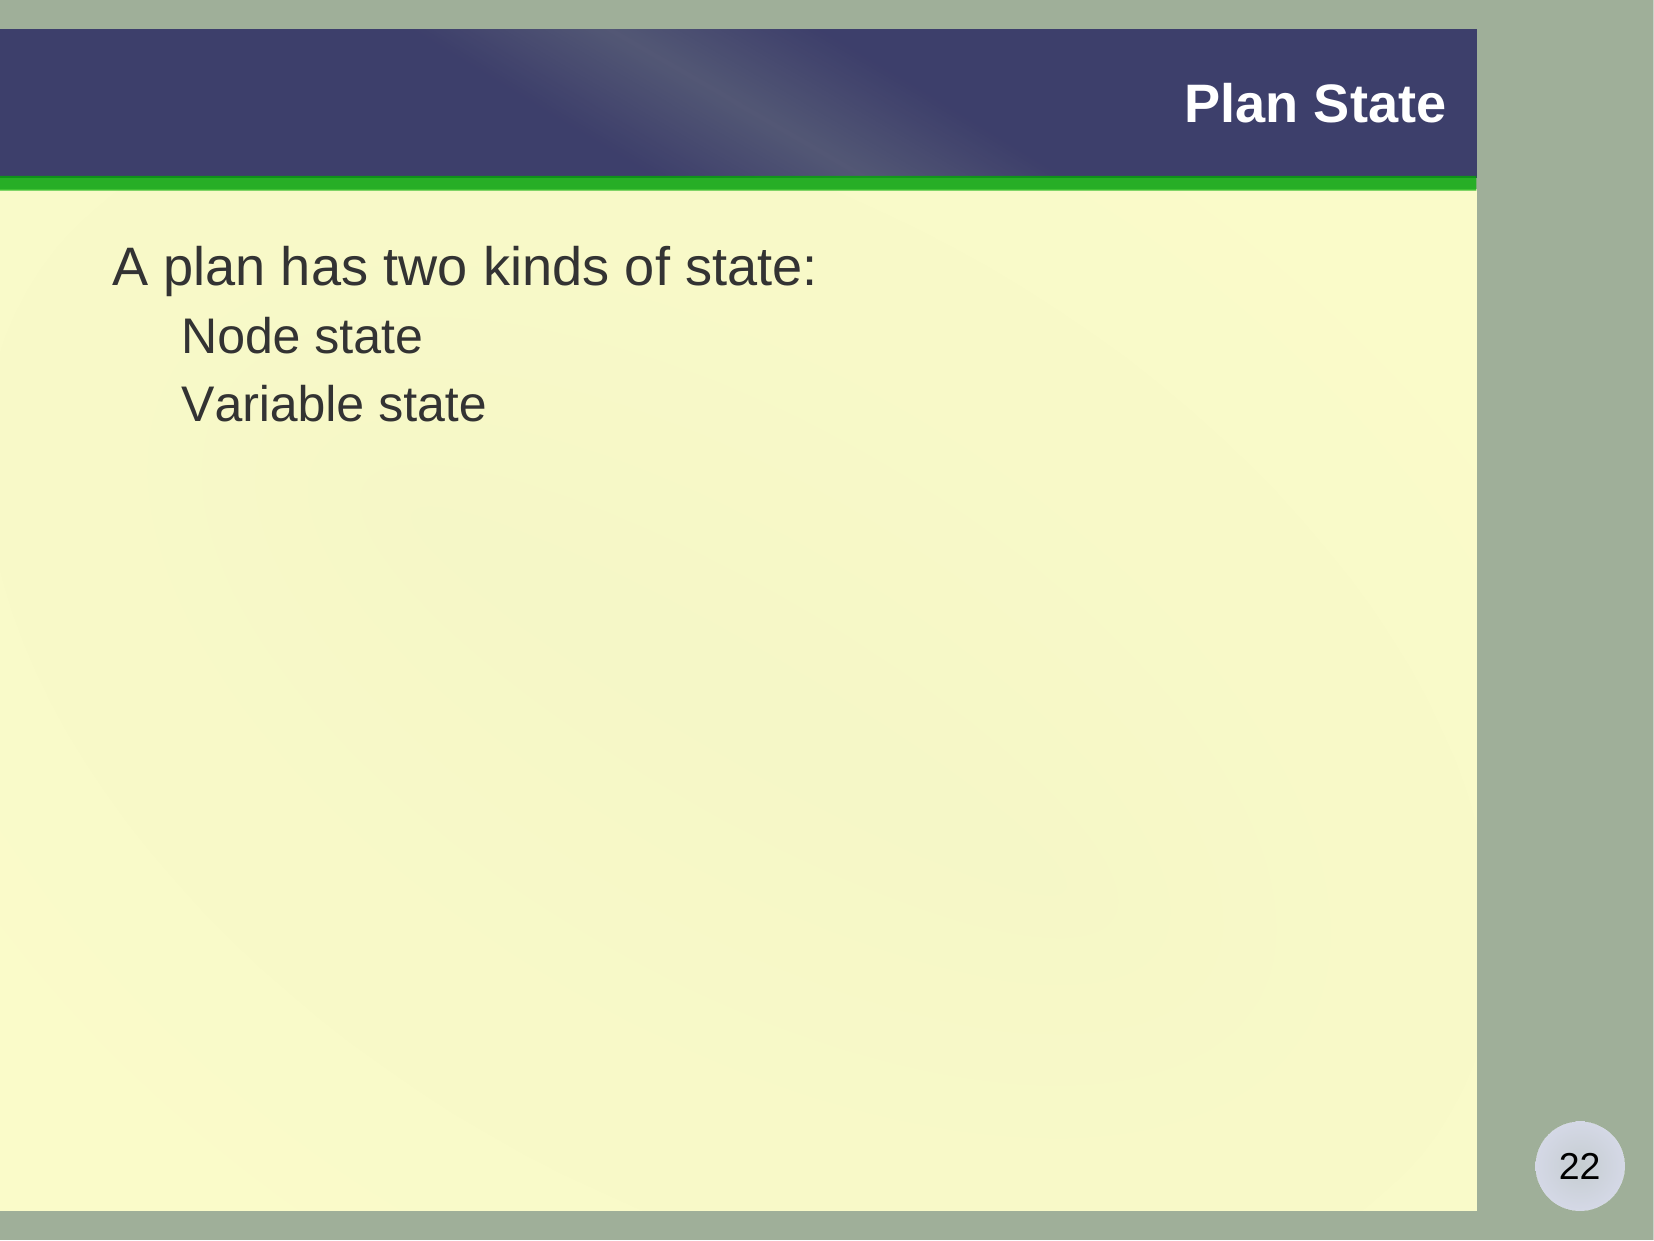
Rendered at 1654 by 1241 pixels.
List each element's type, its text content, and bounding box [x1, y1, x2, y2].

title Plan State [29, 59, 1447, 148]
list A plan has two kinds of state: Node state Variable state [59, 236, 1418, 1182]
